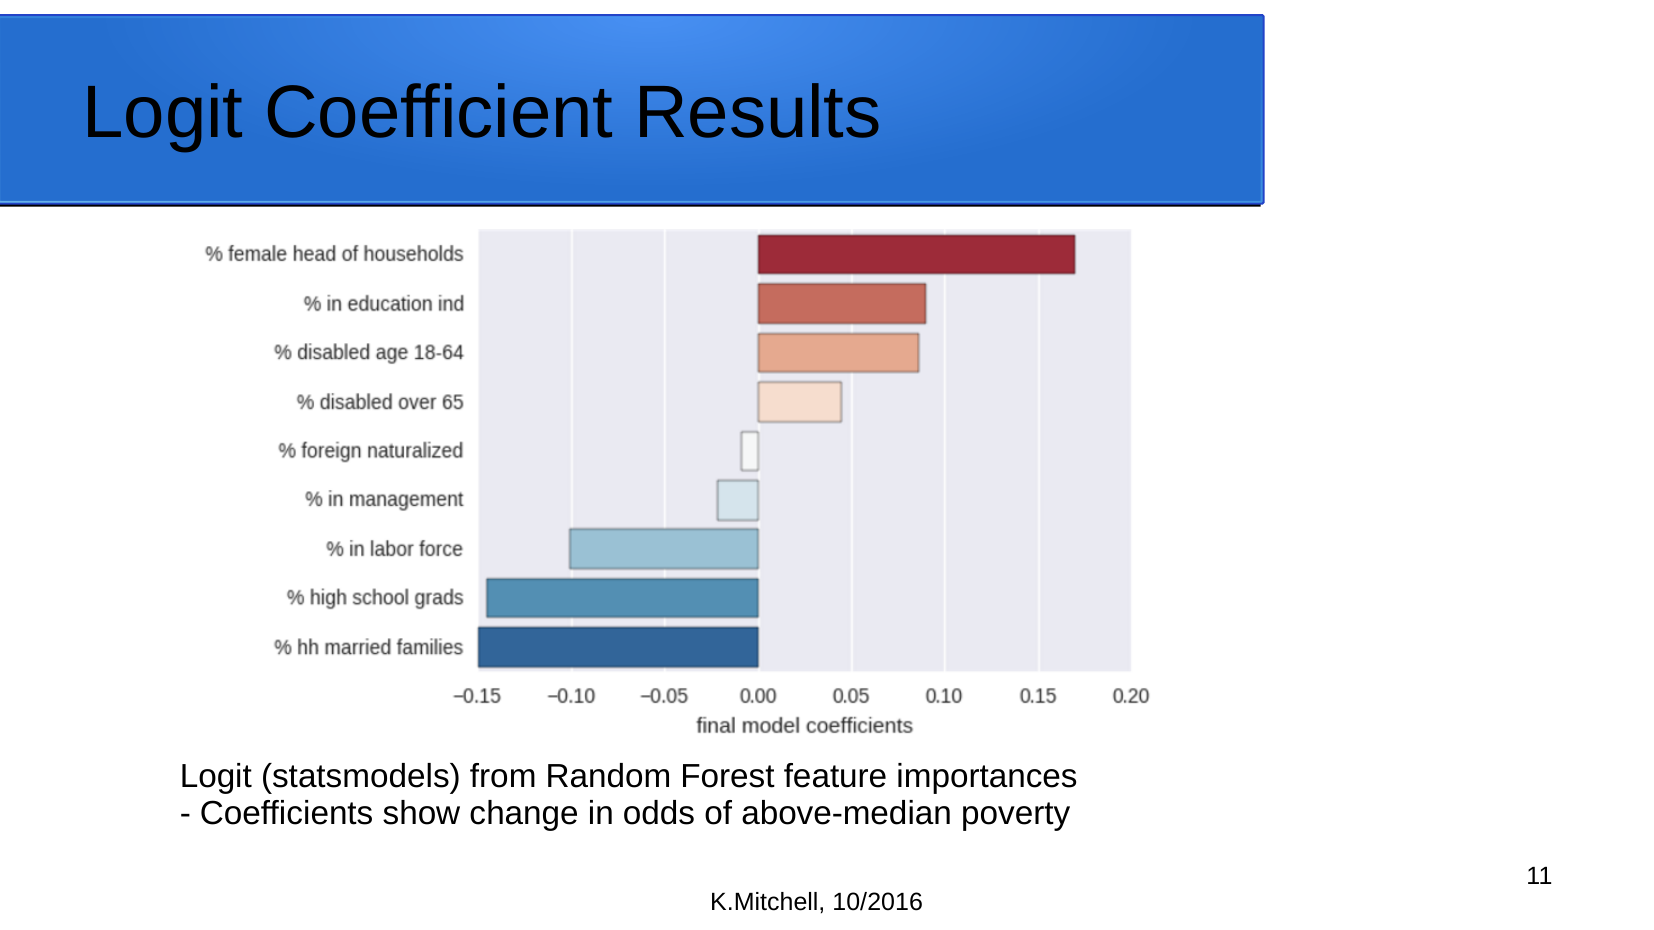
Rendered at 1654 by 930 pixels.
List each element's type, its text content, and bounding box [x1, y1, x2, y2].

picture [179, 219, 1230, 759]
text_box Logit (statsmodels) from Random Forest feature importances - Coefficients show change in odds of above-median poverty [164, 749, 1170, 849]
title Logit Coefficient Results [82, 35, 1234, 189]
